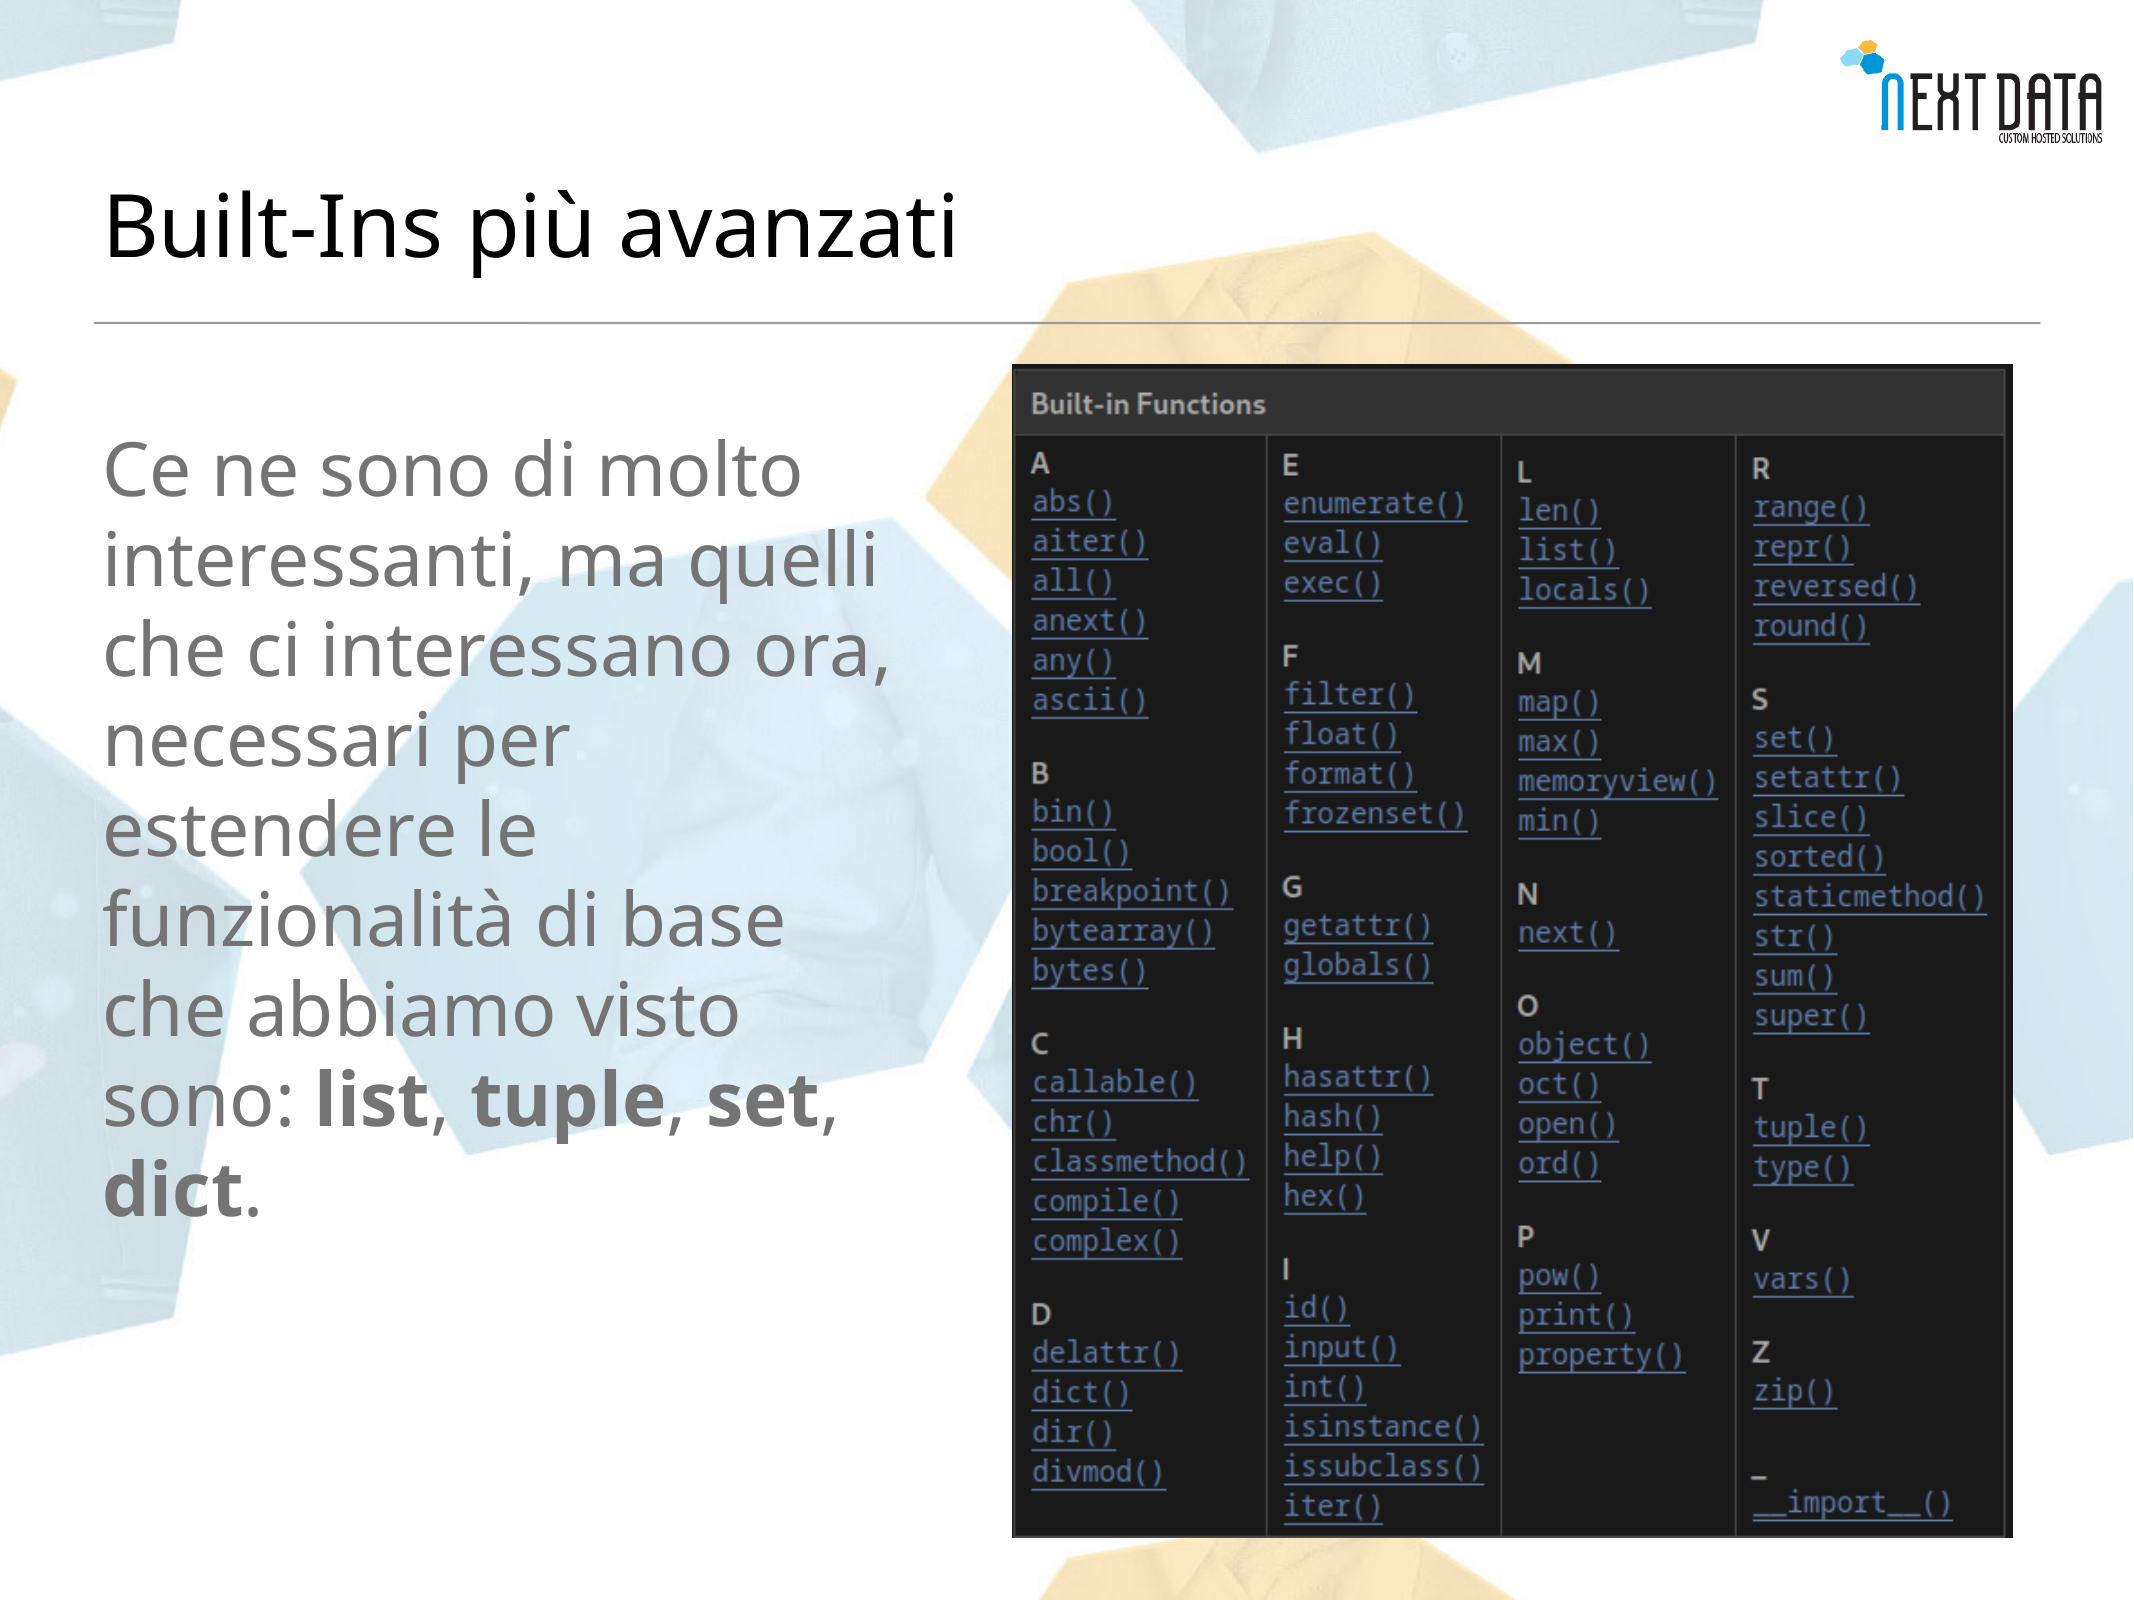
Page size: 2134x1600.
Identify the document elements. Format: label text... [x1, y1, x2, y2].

text_box Built-Ins più avanzati [93, 54, 2040, 284]
text_box Ce ne sono di molto interessanti, ma quelli che ci interessano ora, necessari per estendere le funzionalità di base che abbiamo visto sono: list, tuple, set, dict. [93, 413, 938, 1508]
picture [0, 0, 2134, 1600]
